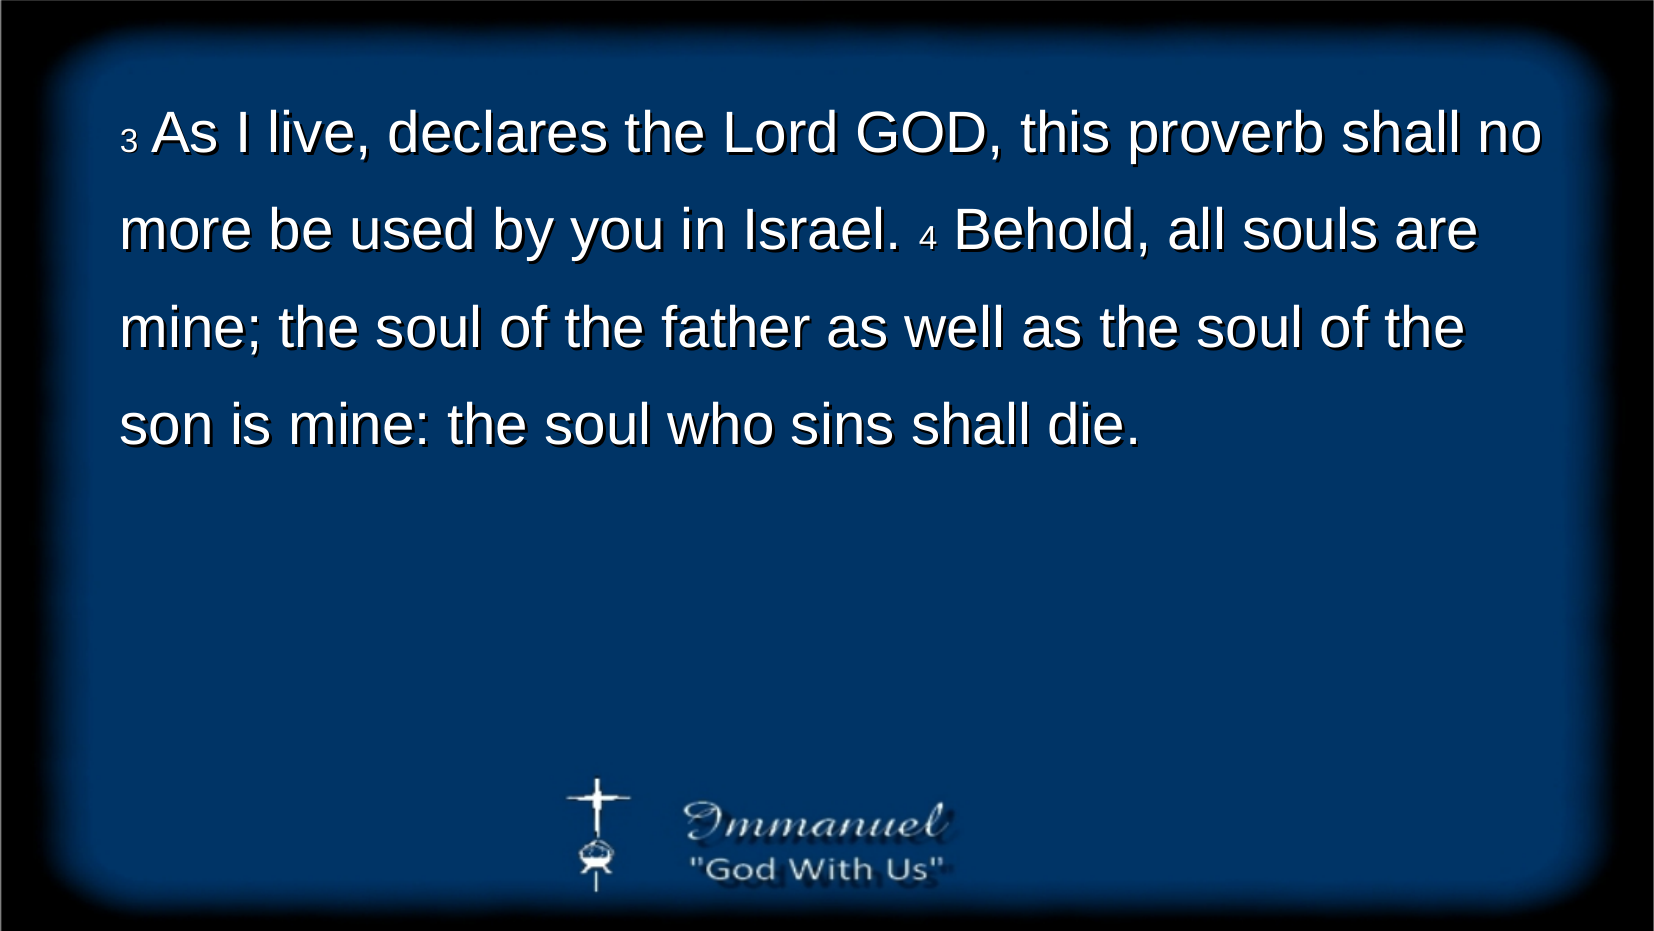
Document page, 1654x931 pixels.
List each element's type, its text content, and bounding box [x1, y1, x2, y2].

picture [0, 0, 1654, 931]
text_box 3 As I live, declares the Lord GOD, this proverb shall no more be used by you in Israel. 4 Behold, all souls are mine; the soul of the father as well as the soul of the son is mine: the soul who sins shall die. [105, 60, 1576, 432]
